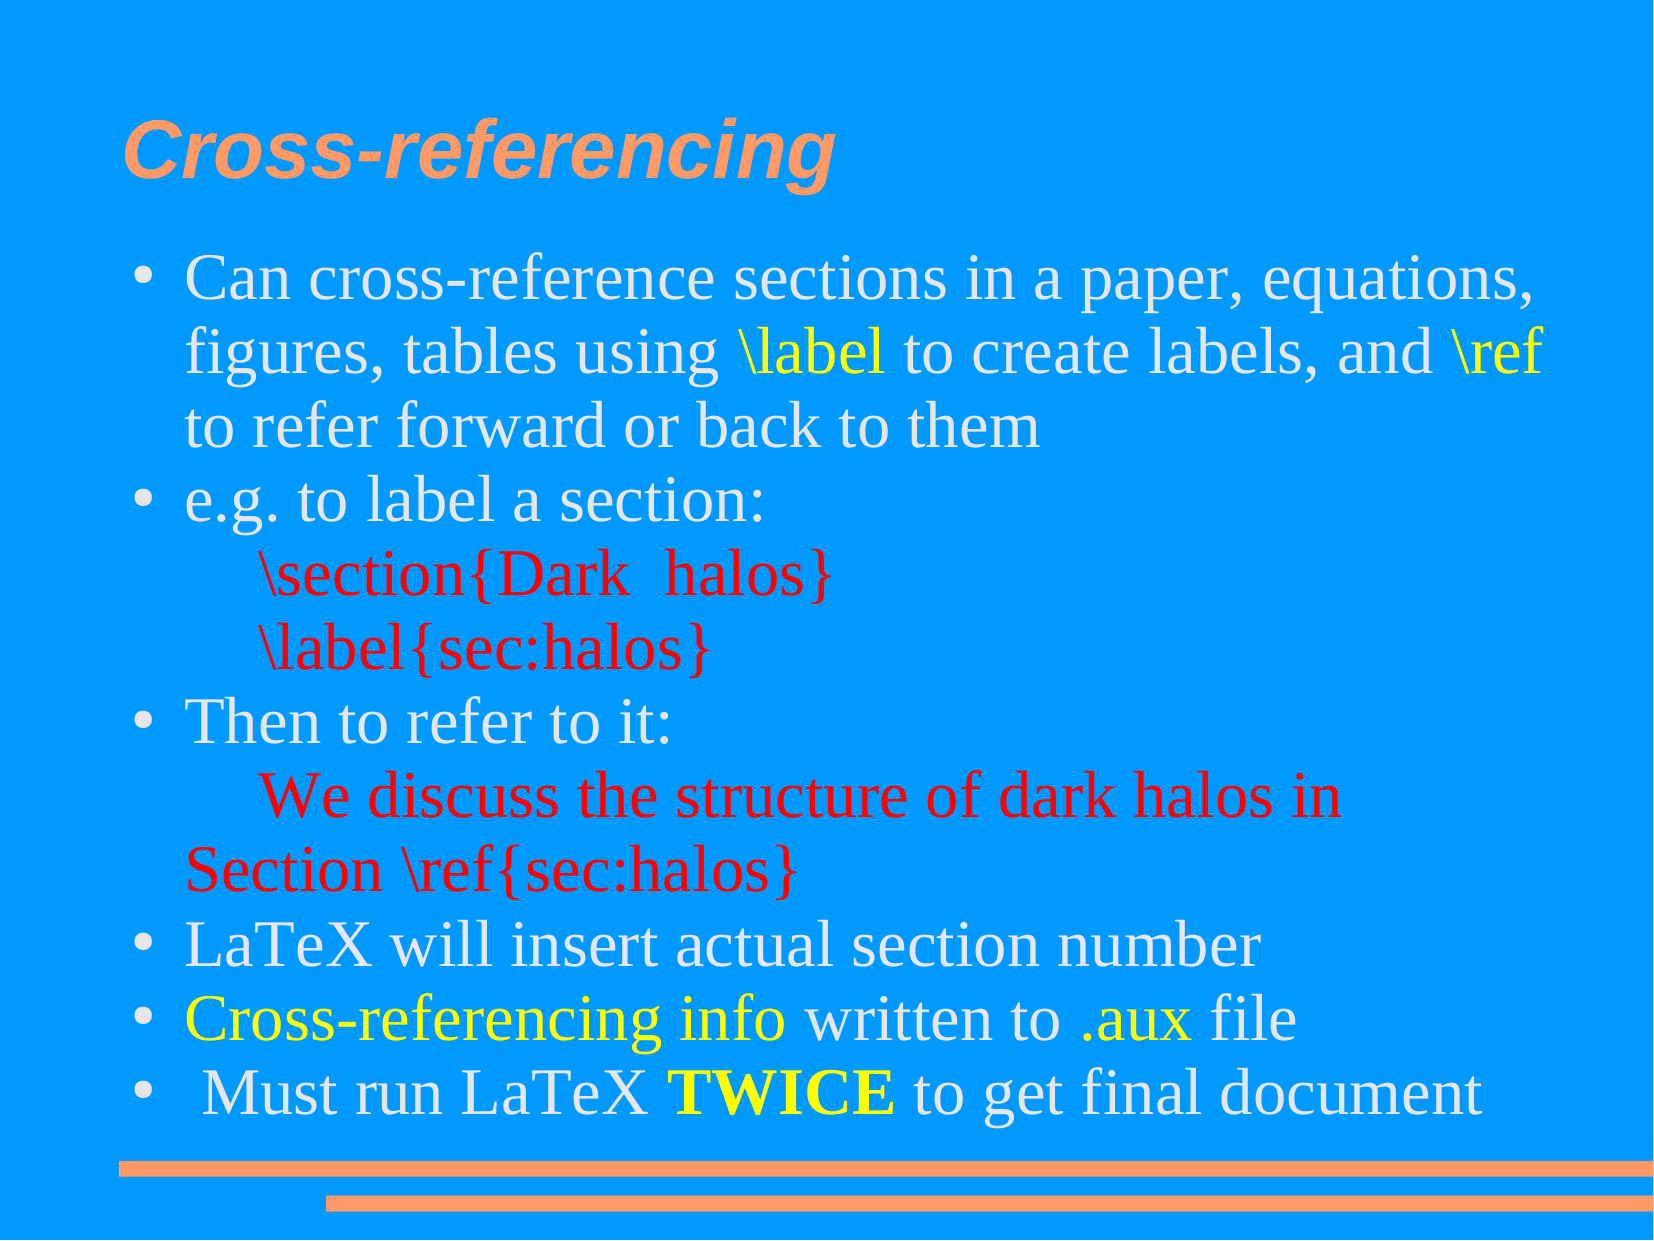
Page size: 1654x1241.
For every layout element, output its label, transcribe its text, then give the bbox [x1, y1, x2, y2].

title Cross-referencing [121, 46, 1534, 239]
list Can cross-reference sections in a paper, equations, figures, tables using \label to create labels, and \ref to refer forward or back to them e.g. to label a section: \section{Dark halos} \label{sec:halos} Then to refer to it: We discuss the structure of dark halos in Section \ref{sec:halos} LaTeX will insert actual section number Cross-referencing info written to .aux file Must run LaTeX TWICE to get final document [113, 239, 1553, 1136]
